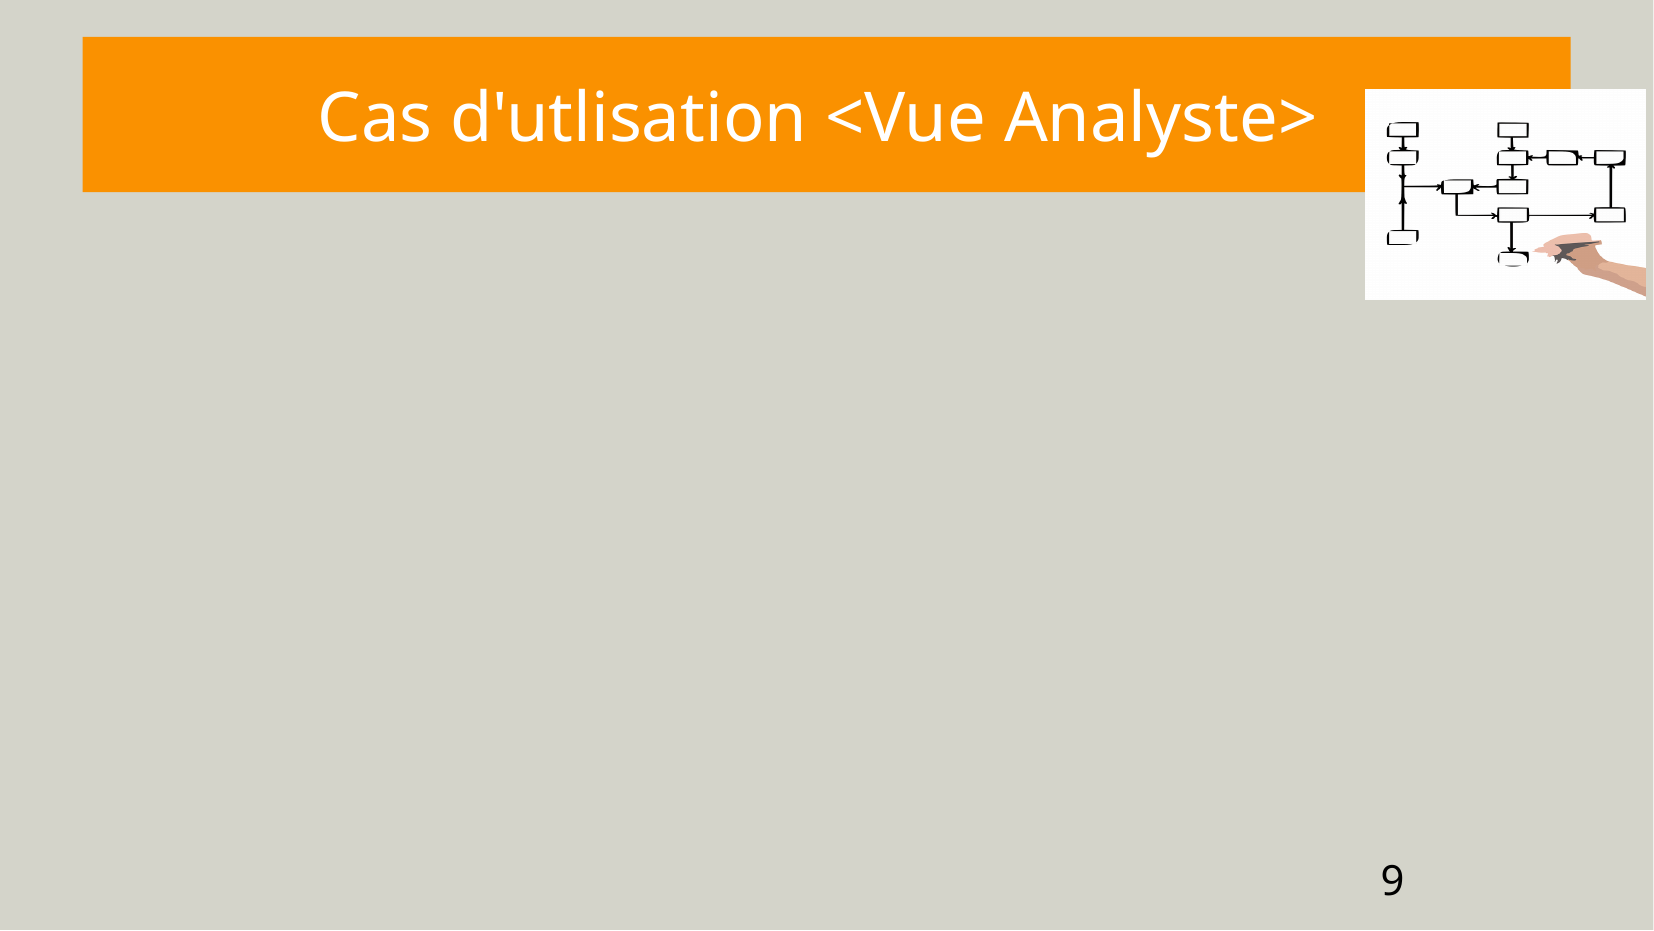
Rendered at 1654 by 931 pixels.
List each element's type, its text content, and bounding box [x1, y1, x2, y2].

title Cas d'utlisation <Vue Analyste> [82, 36, 1571, 193]
picture [1365, 89, 1646, 301]
